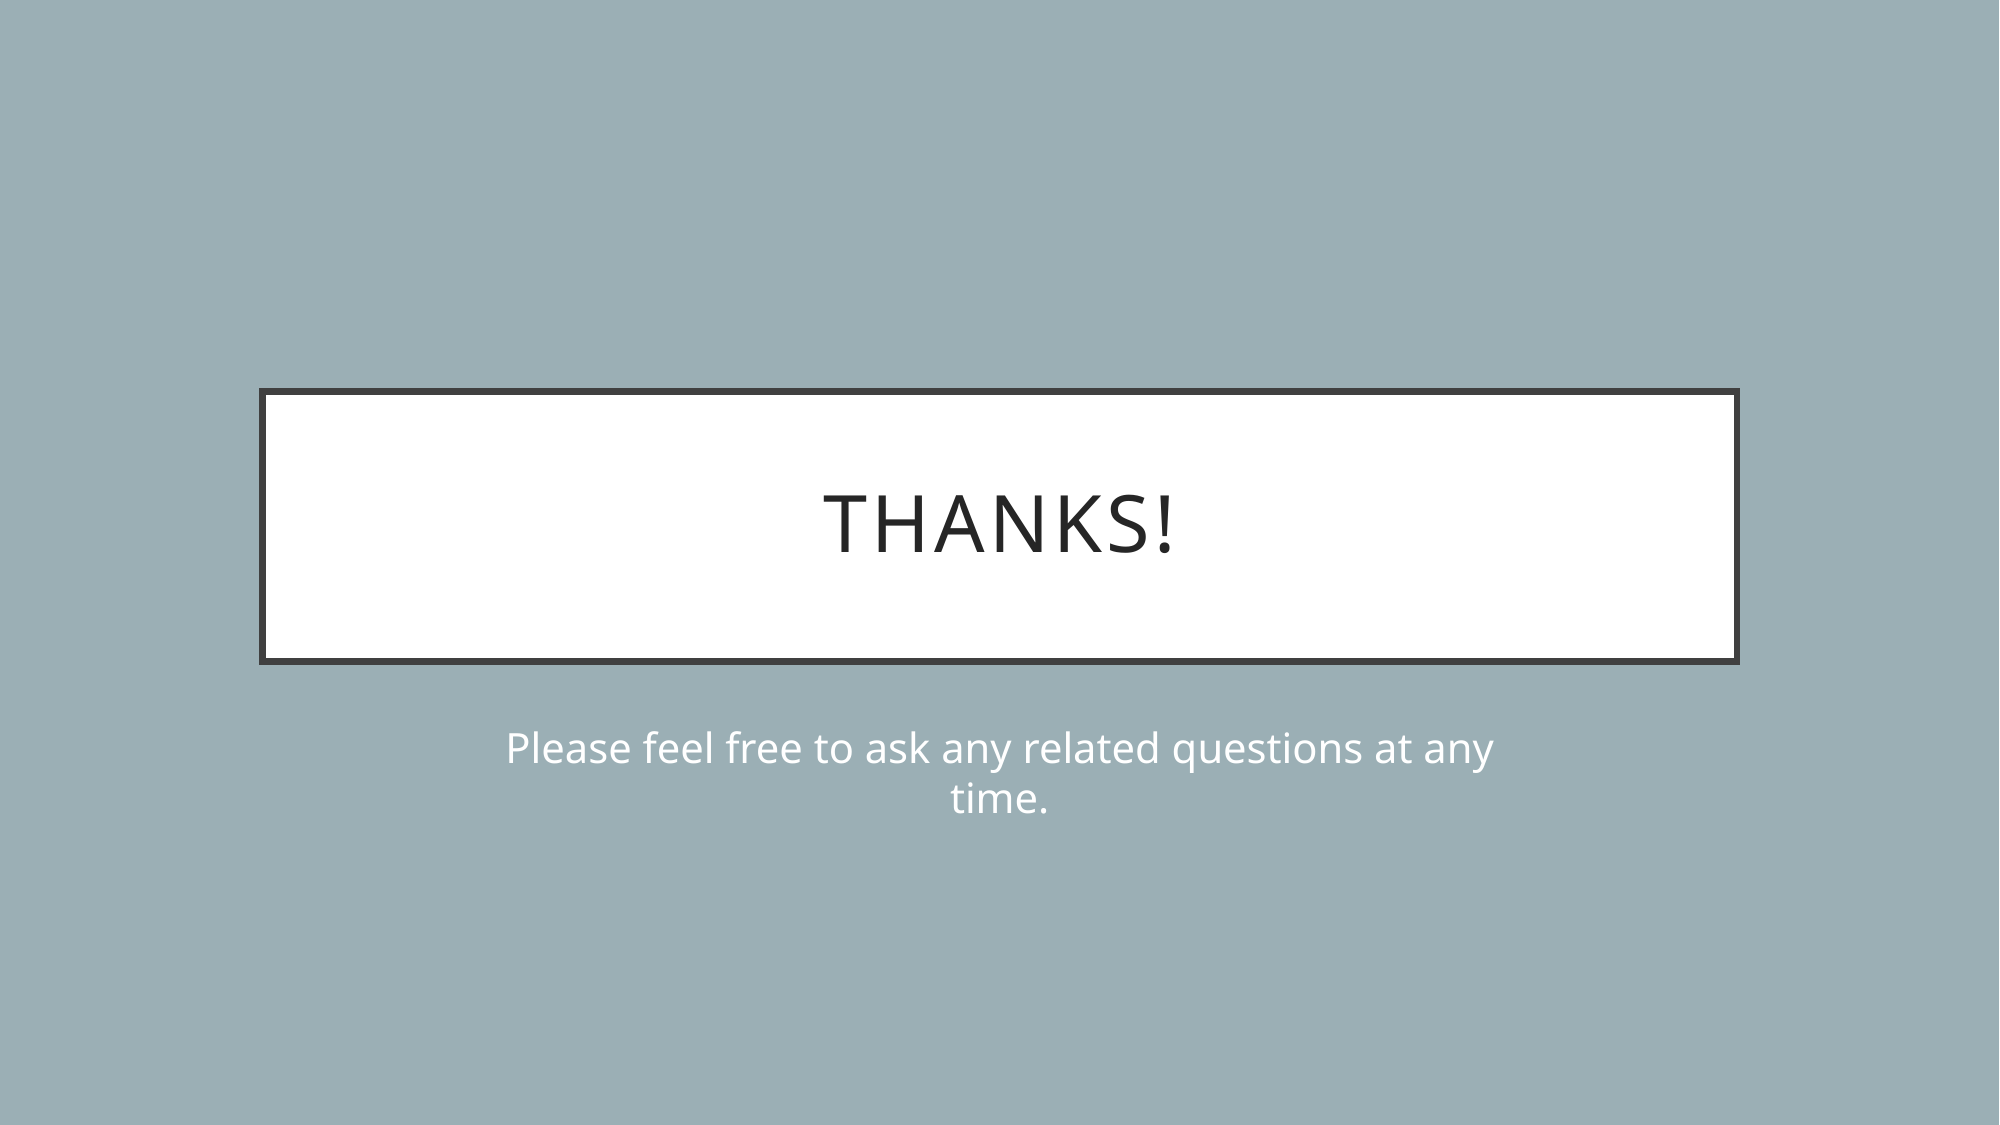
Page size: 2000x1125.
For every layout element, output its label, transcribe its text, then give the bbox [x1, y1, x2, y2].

title Thanks! [262, 391, 1737, 662]
subtitle Please feel free to ask any related questions at any time. [442, 713, 1558, 918]
